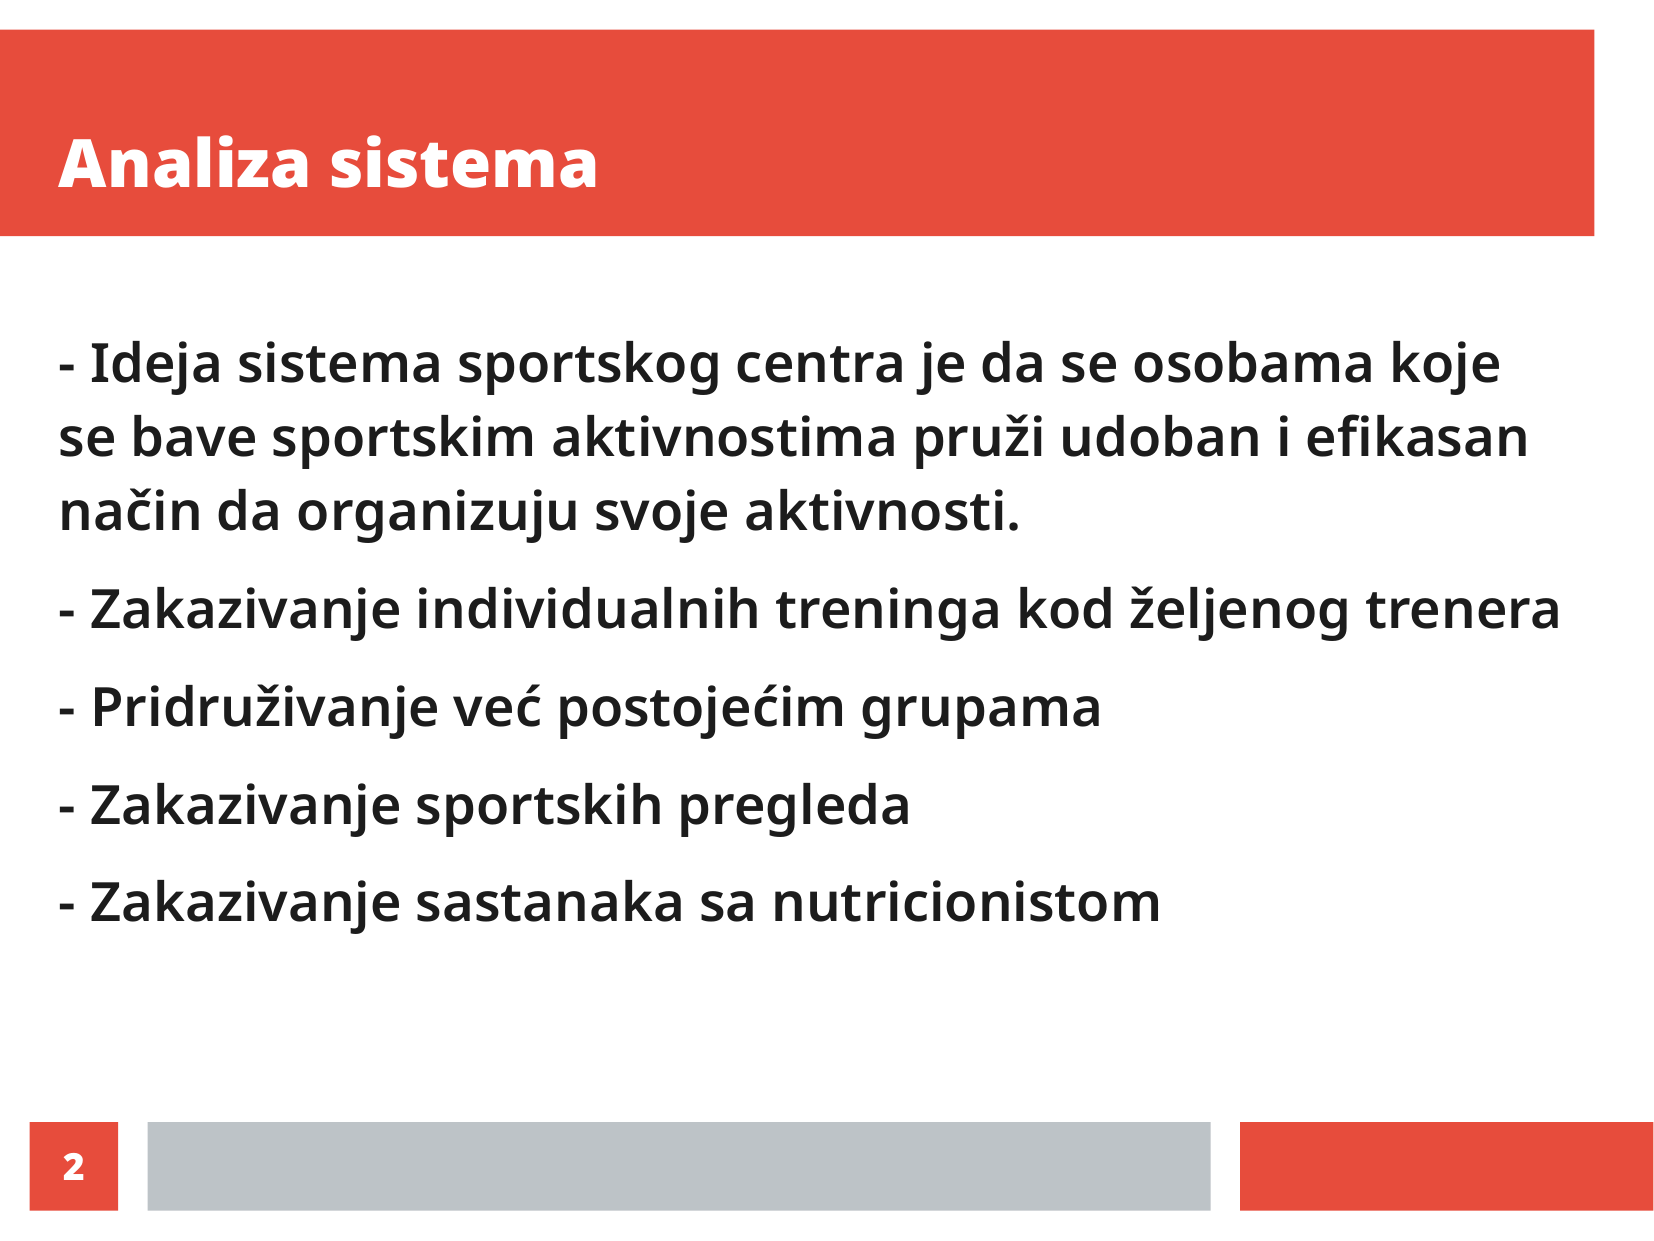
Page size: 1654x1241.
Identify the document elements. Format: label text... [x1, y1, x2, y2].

list - Ideja sistema sportskog centra je da se osobama koje se bave sportskim aktivnostima pruži udoban i efikasan način da organizuju svoje aktivnosti. - Zakazivanje individualnih treninga kod željenog trenera - Pridruživanje već postojećim grupama - Zakazivanje sportskih pregleda - Zakazivanje sastanaka sa nutricionistom [59, 324, 1565, 1093]
title Analiza sistema [59, 59, 1595, 207]
